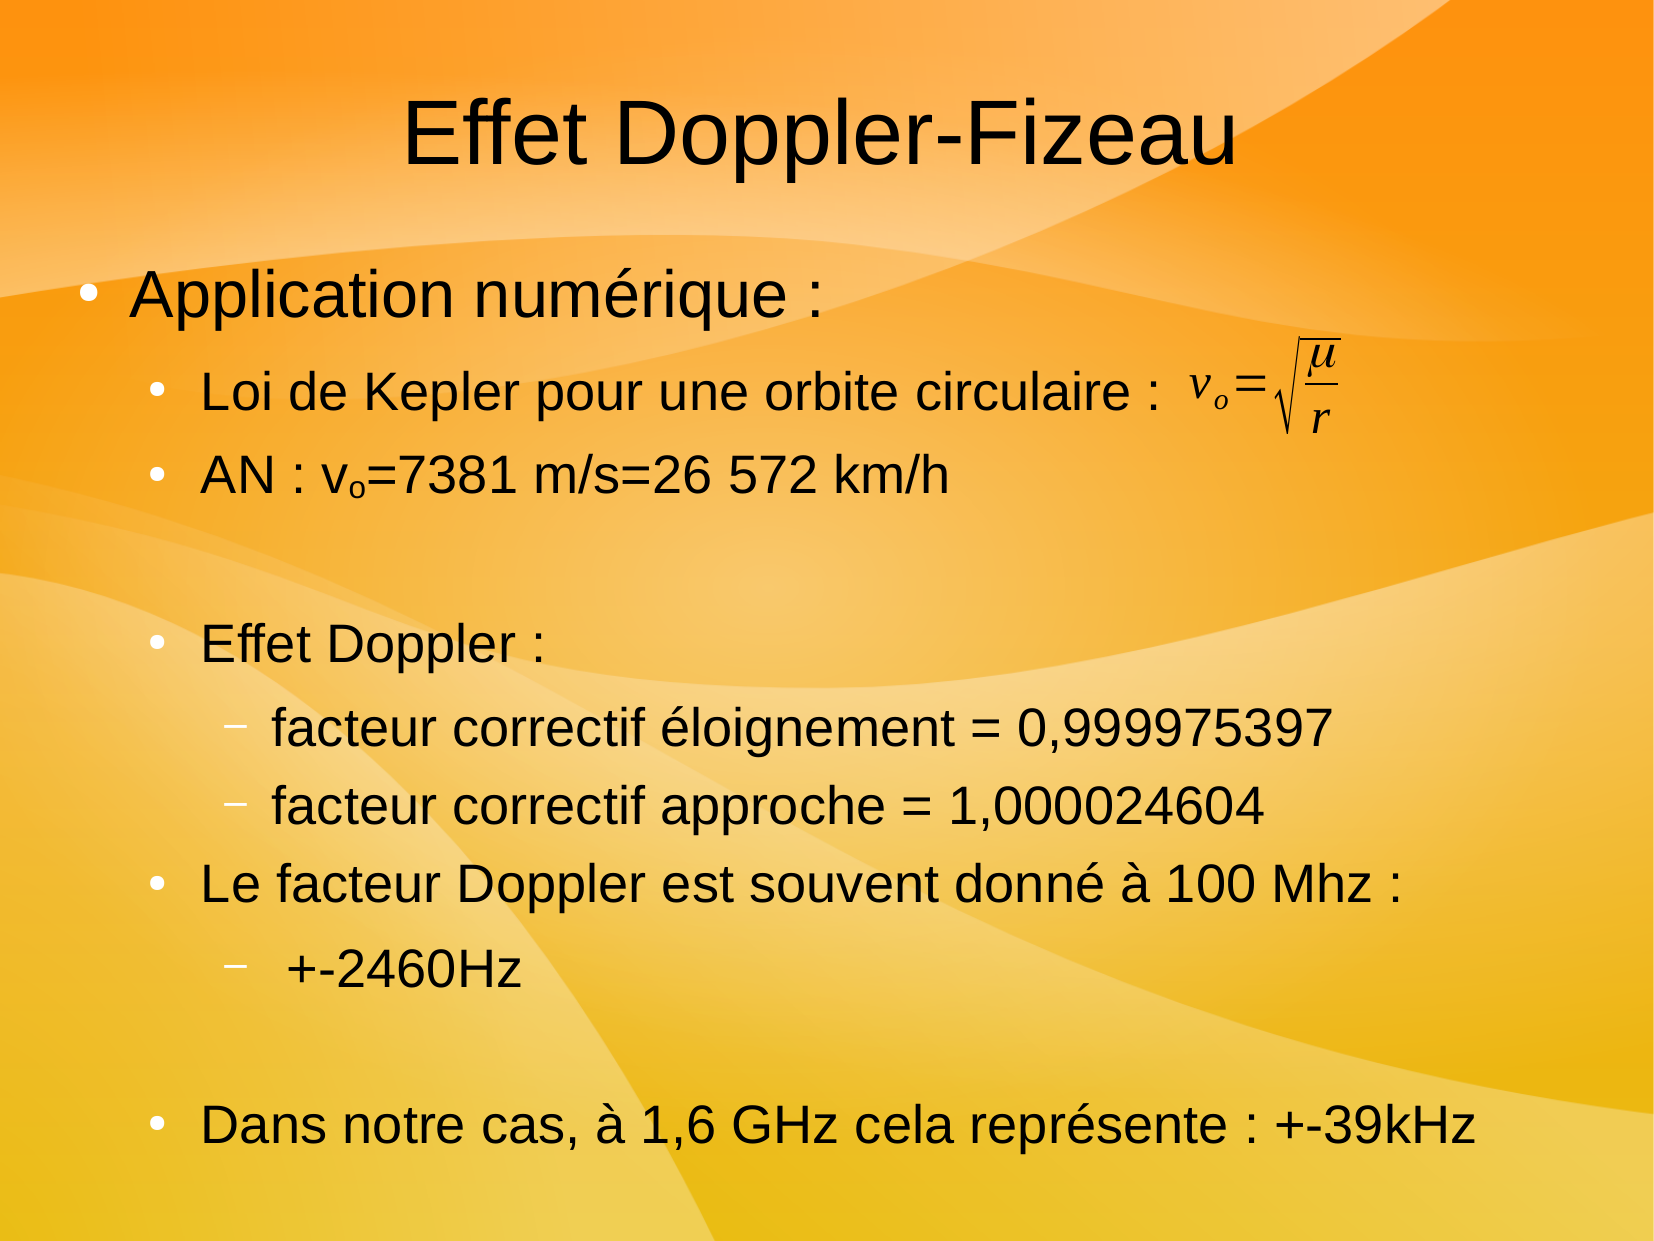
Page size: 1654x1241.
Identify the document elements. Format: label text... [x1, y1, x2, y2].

list Application numérique : Loi de Kepler pour une orbite circulaire : AN : vo=7381 m/s=26 572 km/h Effet Doppler : facteur correctif éloignement = 0,999975397 facteur correctif approche = 1,000024604 Le facteur Doppler est souvent donné à 100 Mhz : +-2460Hz Dans notre cas, à 1,6 GHz cela représente : +-39kHz [59, 256, 1625, 1241]
picture [0, 0, 1654, 1241]
chart [1181, 334, 1348, 443]
title Effet Doppler-Fizeau [76, 29, 1565, 237]
